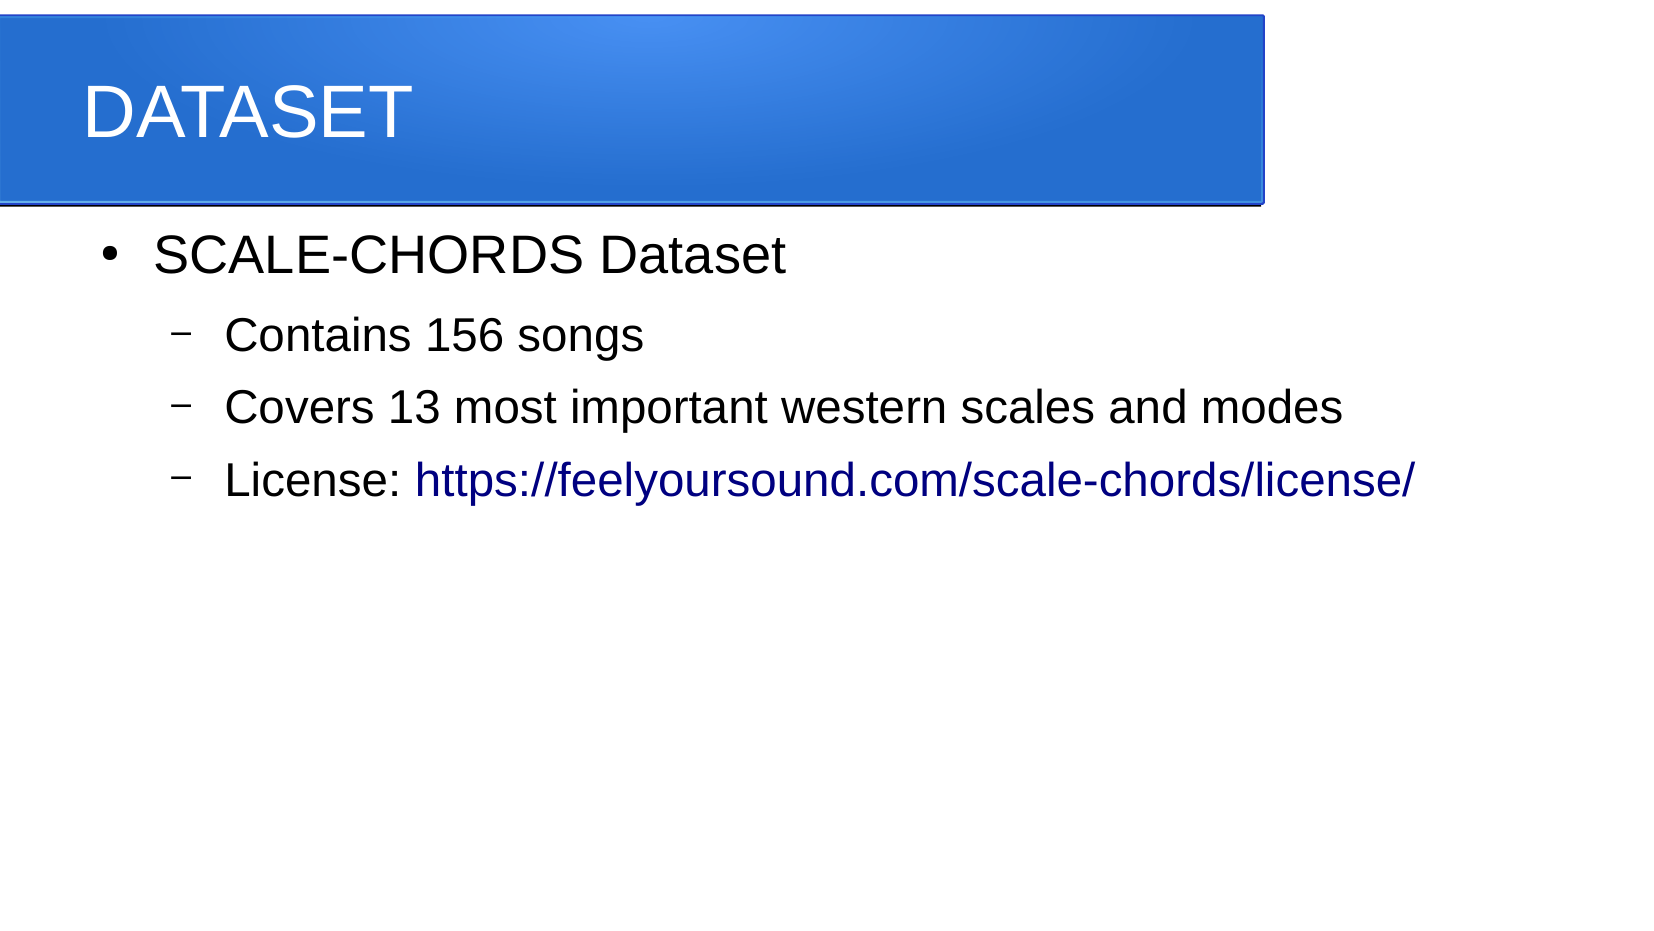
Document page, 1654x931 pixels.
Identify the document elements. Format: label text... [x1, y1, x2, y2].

list SCALE-CHORDS Dataset Contains 156 songs Covers 13 most important western scales and modes License: https://feelyoursound.com/scale-chords/license/ [82, 224, 1571, 764]
title DATASET [82, 35, 1235, 189]
